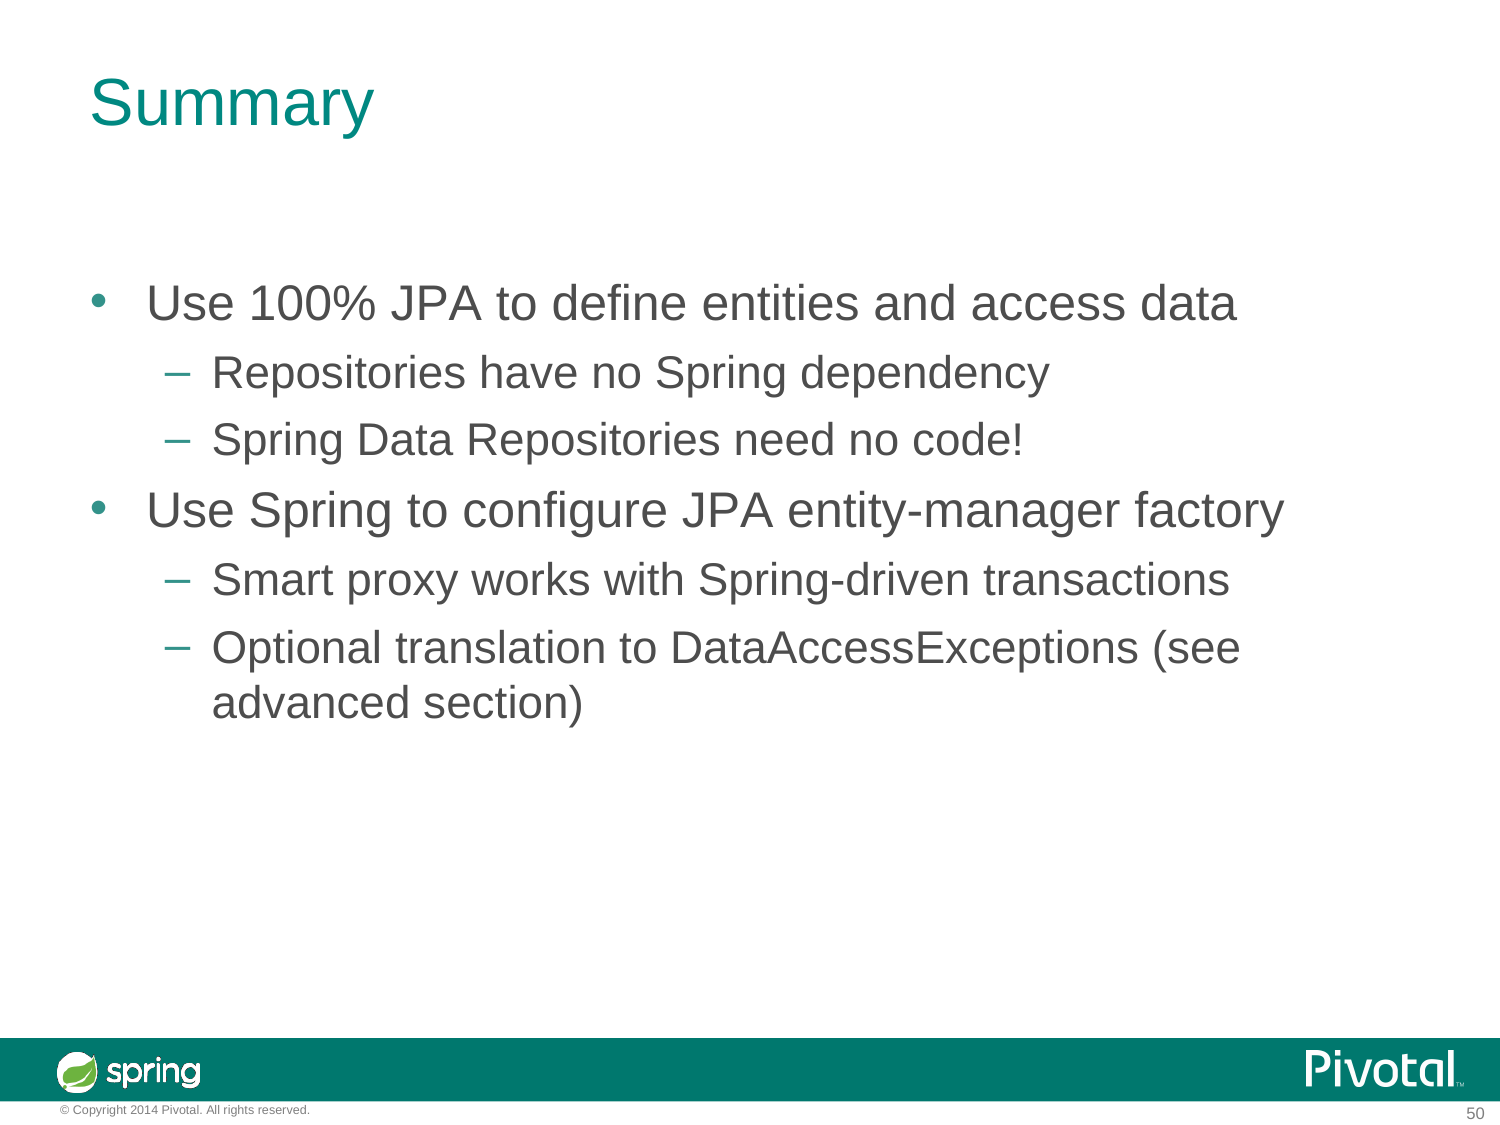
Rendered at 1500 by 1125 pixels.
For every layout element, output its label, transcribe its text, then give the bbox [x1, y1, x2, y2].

title Summary [75, 45, 1426, 233]
list Use 100% JPA to define entities and access data Repositories have no Spring dependency Spring Data Repositories need no code! Use Spring to configure JPA entity-manager factory Smart proxy works with Spring-driven transactions Optional translation to DataAccessExceptions (see advanced section) [75, 262, 1426, 1005]
picture [1306, 1050, 1464, 1087]
picture [32, 1041, 210, 1103]
